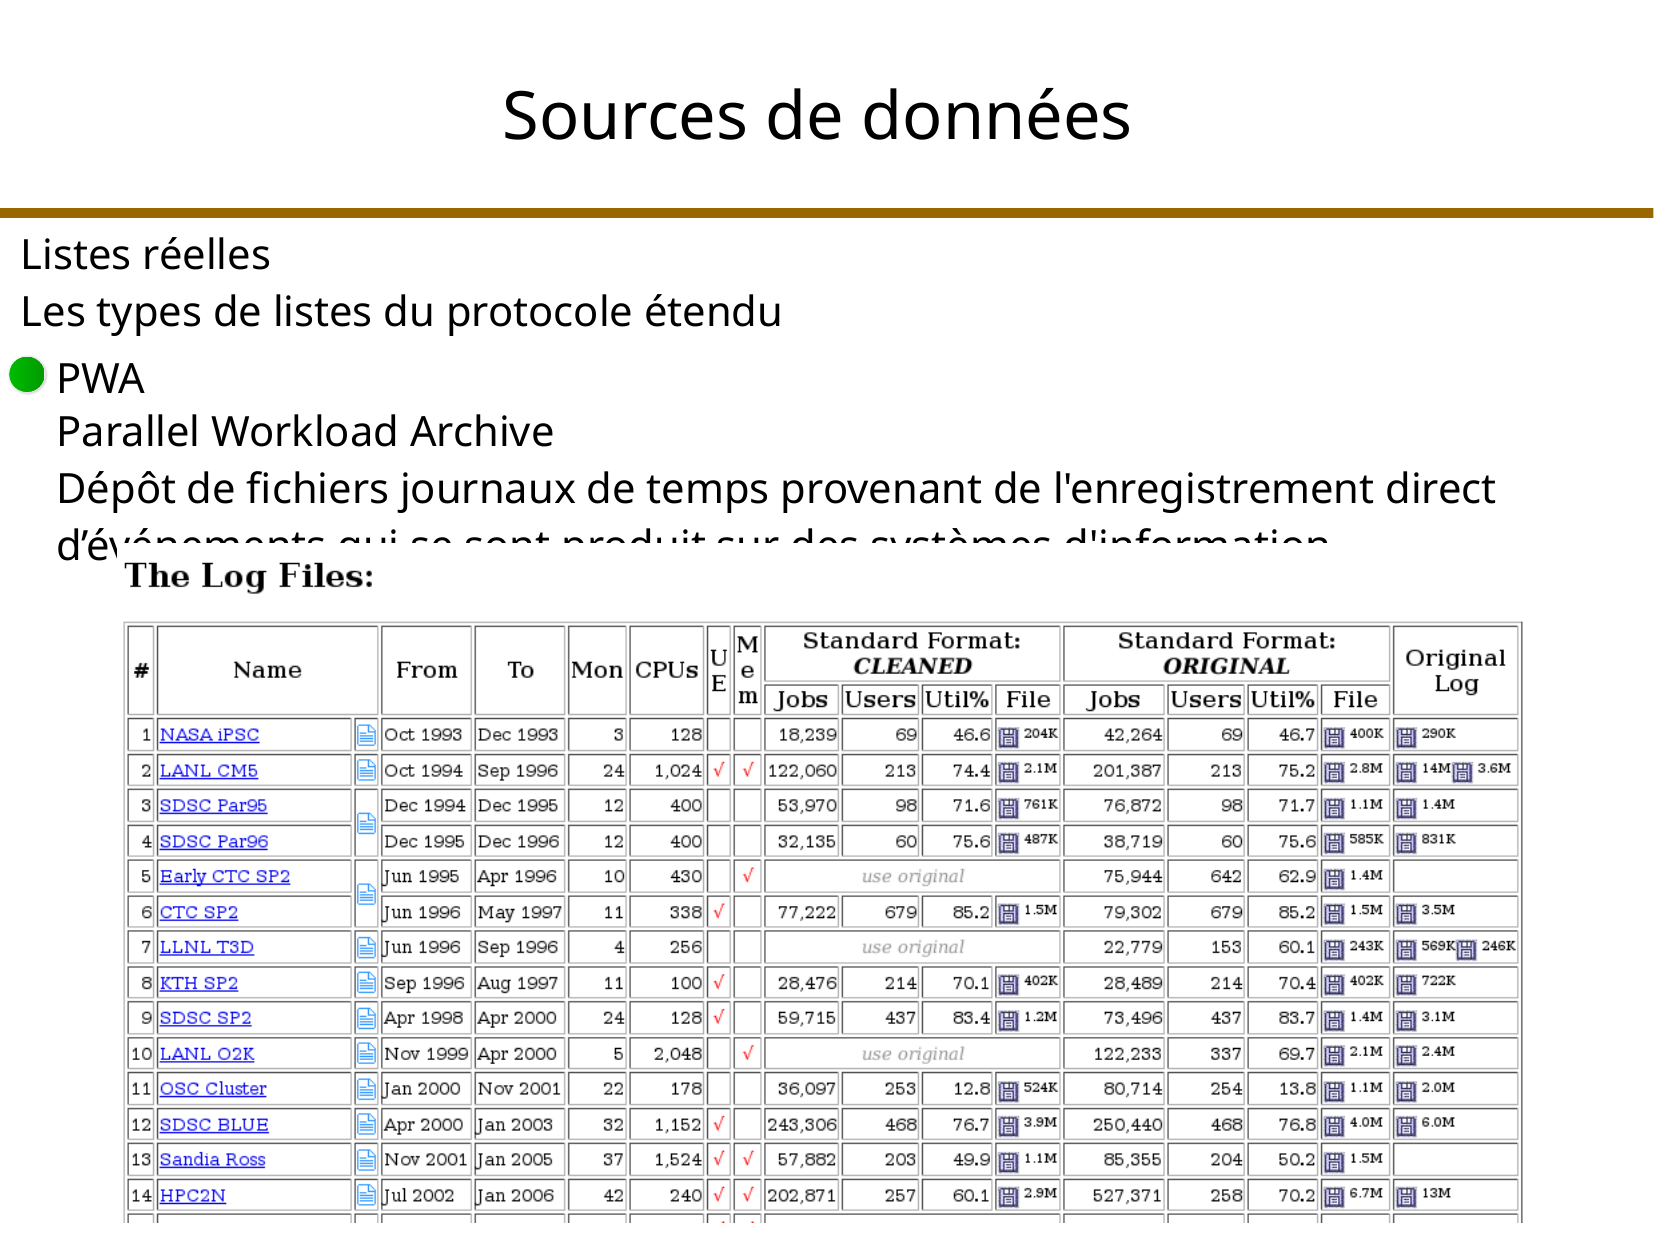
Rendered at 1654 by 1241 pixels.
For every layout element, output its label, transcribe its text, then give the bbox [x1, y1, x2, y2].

title Sources de données [82, 43, 1571, 184]
picture [6, 354, 41, 397]
picture [117, 543, 1536, 1223]
text_box Parallel Workload Archive Dépôt de fichiers journaux de temps provenant de l'enregistrement direct d’événements qui se sont produit sur des systèmes d'information [41, 394, 1619, 553]
text_box Listes réelles Les types de listes du protocole étendu [6, 218, 981, 328]
text_box PWA [41, 341, 556, 394]
